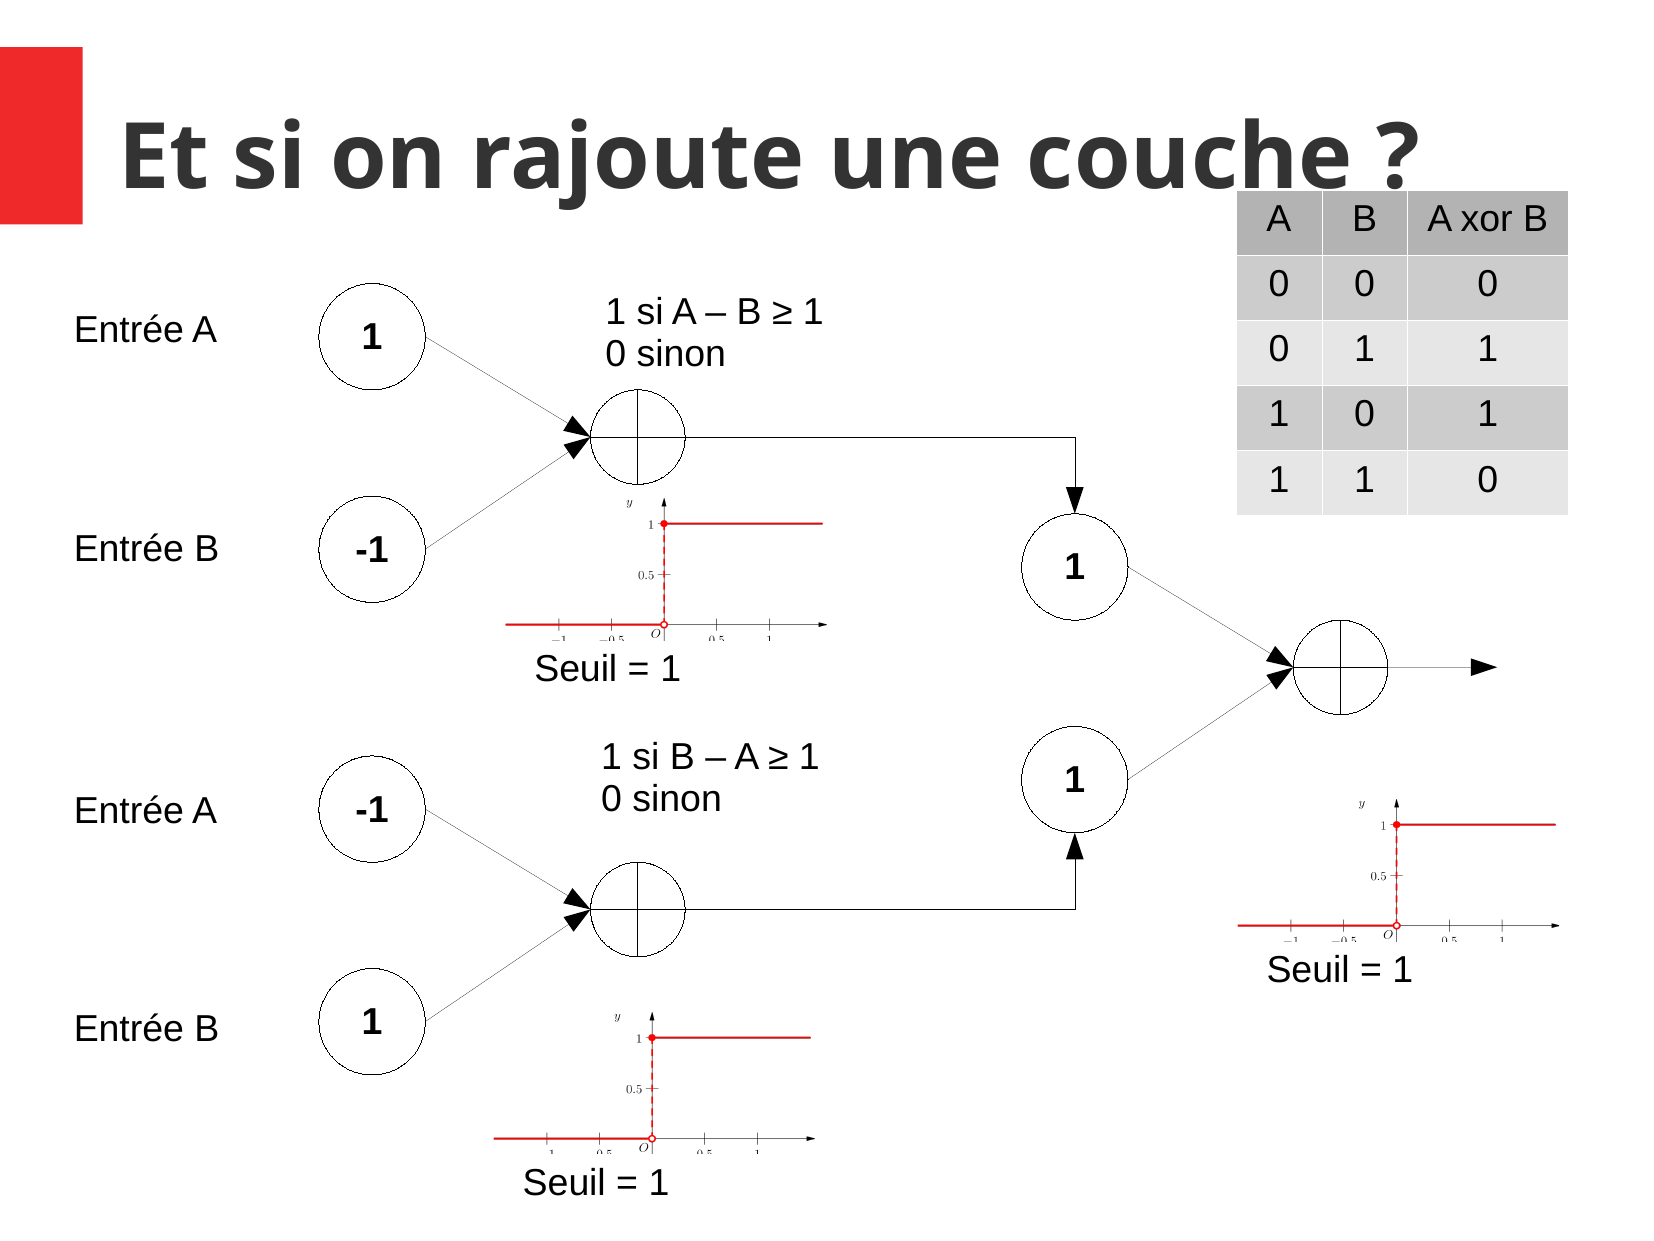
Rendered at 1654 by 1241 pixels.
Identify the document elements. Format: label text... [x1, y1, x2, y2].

text_box Entrée A [59, 301, 233, 358]
table_cell 0 [1237, 256, 1322, 320]
table_header B [1323, 191, 1407, 255]
text_box 1 [318, 283, 426, 390]
text_box -1 [318, 496, 426, 603]
text_box Seuil = 1 [507, 1154, 685, 1211]
text_box 1 si A – B ≥ 1 0 sinon [590, 283, 853, 383]
table_cell 1 [1323, 451, 1407, 515]
table_cell 0 [1408, 451, 1568, 515]
picture [1237, 799, 1560, 942]
table_cell 0 [1323, 256, 1407, 320]
picture [505, 498, 827, 641]
table_cell 1 [1237, 386, 1322, 450]
table_header A xor B [1408, 191, 1568, 255]
table_cell 1 [1323, 321, 1407, 385]
text_box 1 [1021, 513, 1128, 621]
table_cell 1 [1408, 321, 1568, 385]
table_cell 1 [1237, 451, 1322, 515]
text_box Seuil = 1 [1251, 942, 1429, 999]
text_box Entrée B [59, 1000, 235, 1058]
title Et si on rajoute une couche ? [118, 45, 1571, 260]
picture [493, 1012, 815, 1154]
table_cell 0 [1323, 386, 1407, 450]
table_cell 1 [1408, 386, 1568, 450]
table_cell 0 [1237, 321, 1322, 385]
text_box 1 si B – A ≥ 1 0 sinon [586, 727, 853, 827]
text_box 1 [1021, 726, 1128, 833]
text_box Entrée B [59, 519, 235, 577]
table_header A [1237, 191, 1322, 255]
text_box -1 [318, 755, 426, 863]
table_cell 0 [1408, 256, 1568, 320]
text_box 1 [318, 968, 426, 1075]
text_box Seuil = 1 [519, 641, 697, 697]
text_box Entrée A [59, 781, 233, 839]
